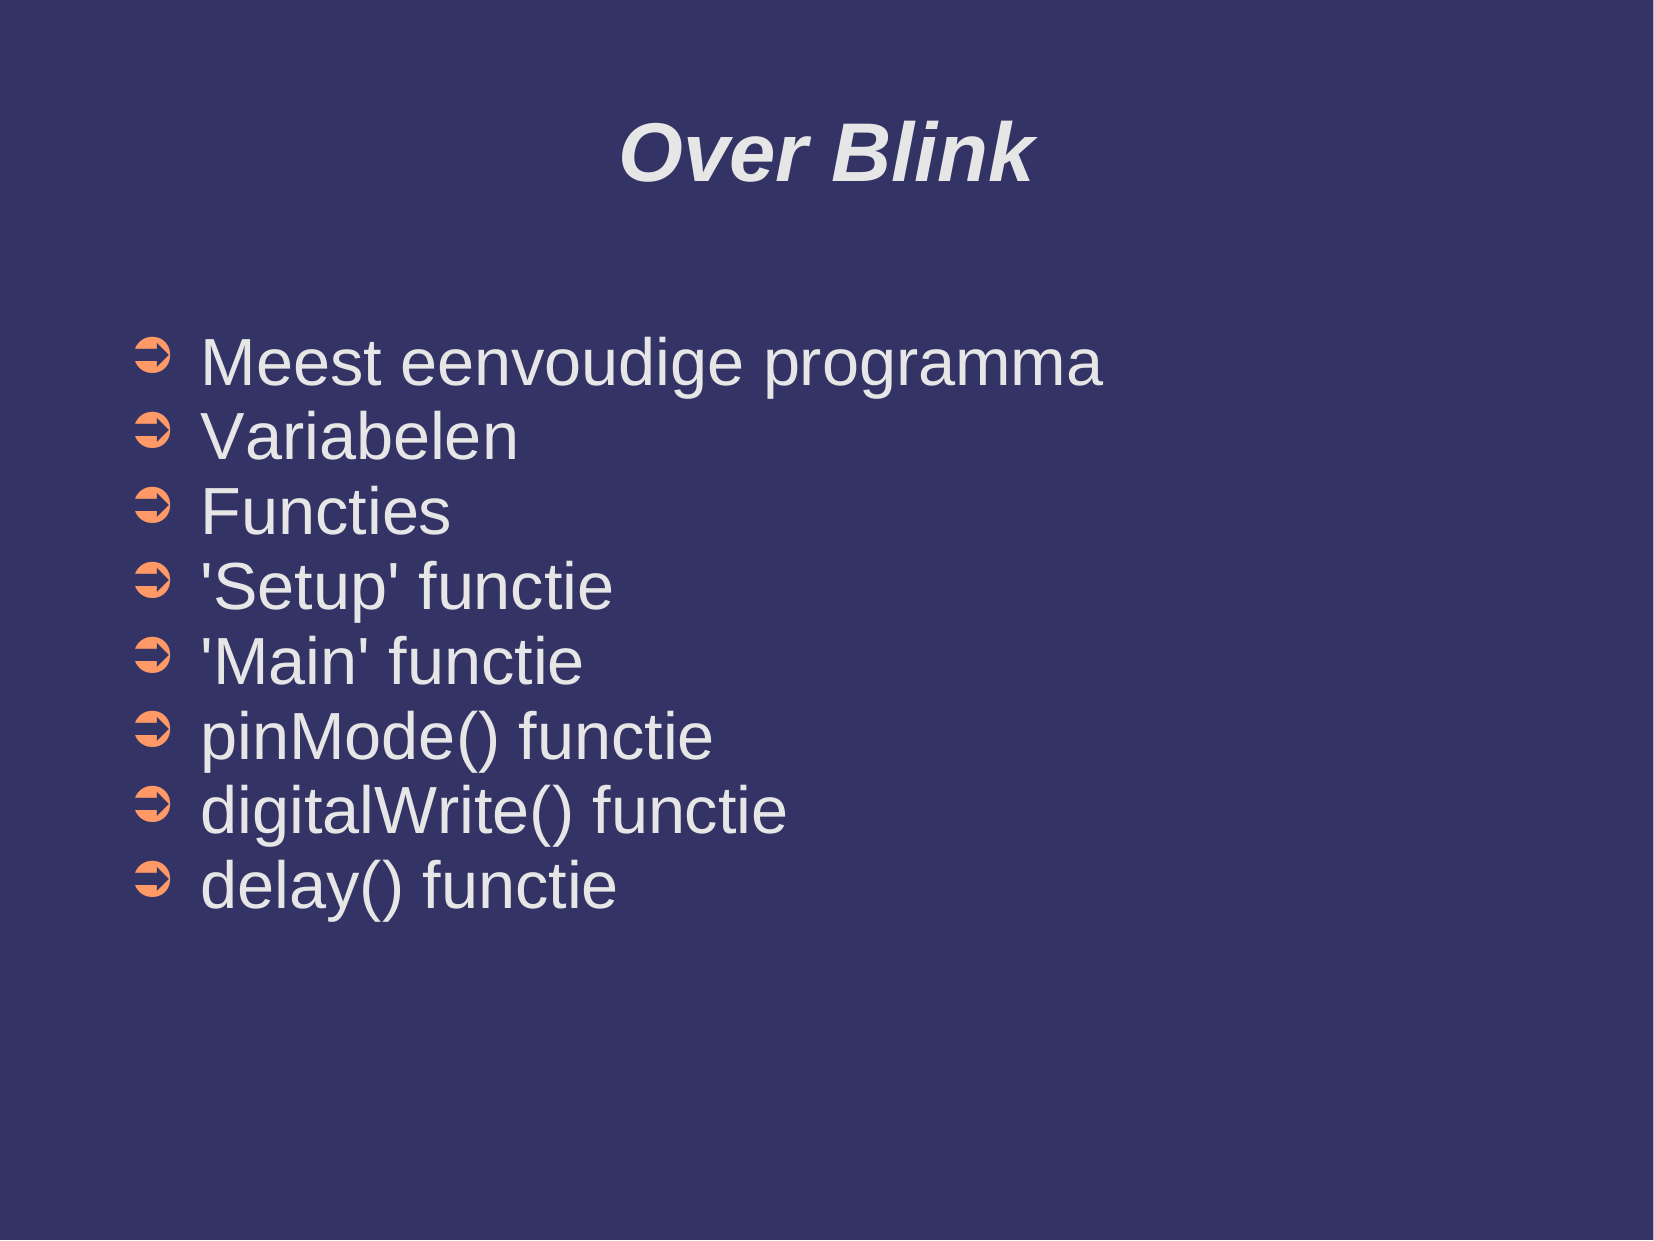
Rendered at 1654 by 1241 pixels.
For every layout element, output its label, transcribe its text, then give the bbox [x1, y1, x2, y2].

list Meest eenvoudige programma Variabelen Functies 'Setup' functie 'Main' functie pinMode() functie digitalWrite() functie delay() functie [118, 324, 1571, 1004]
title Over Blink [82, 49, 1571, 257]
